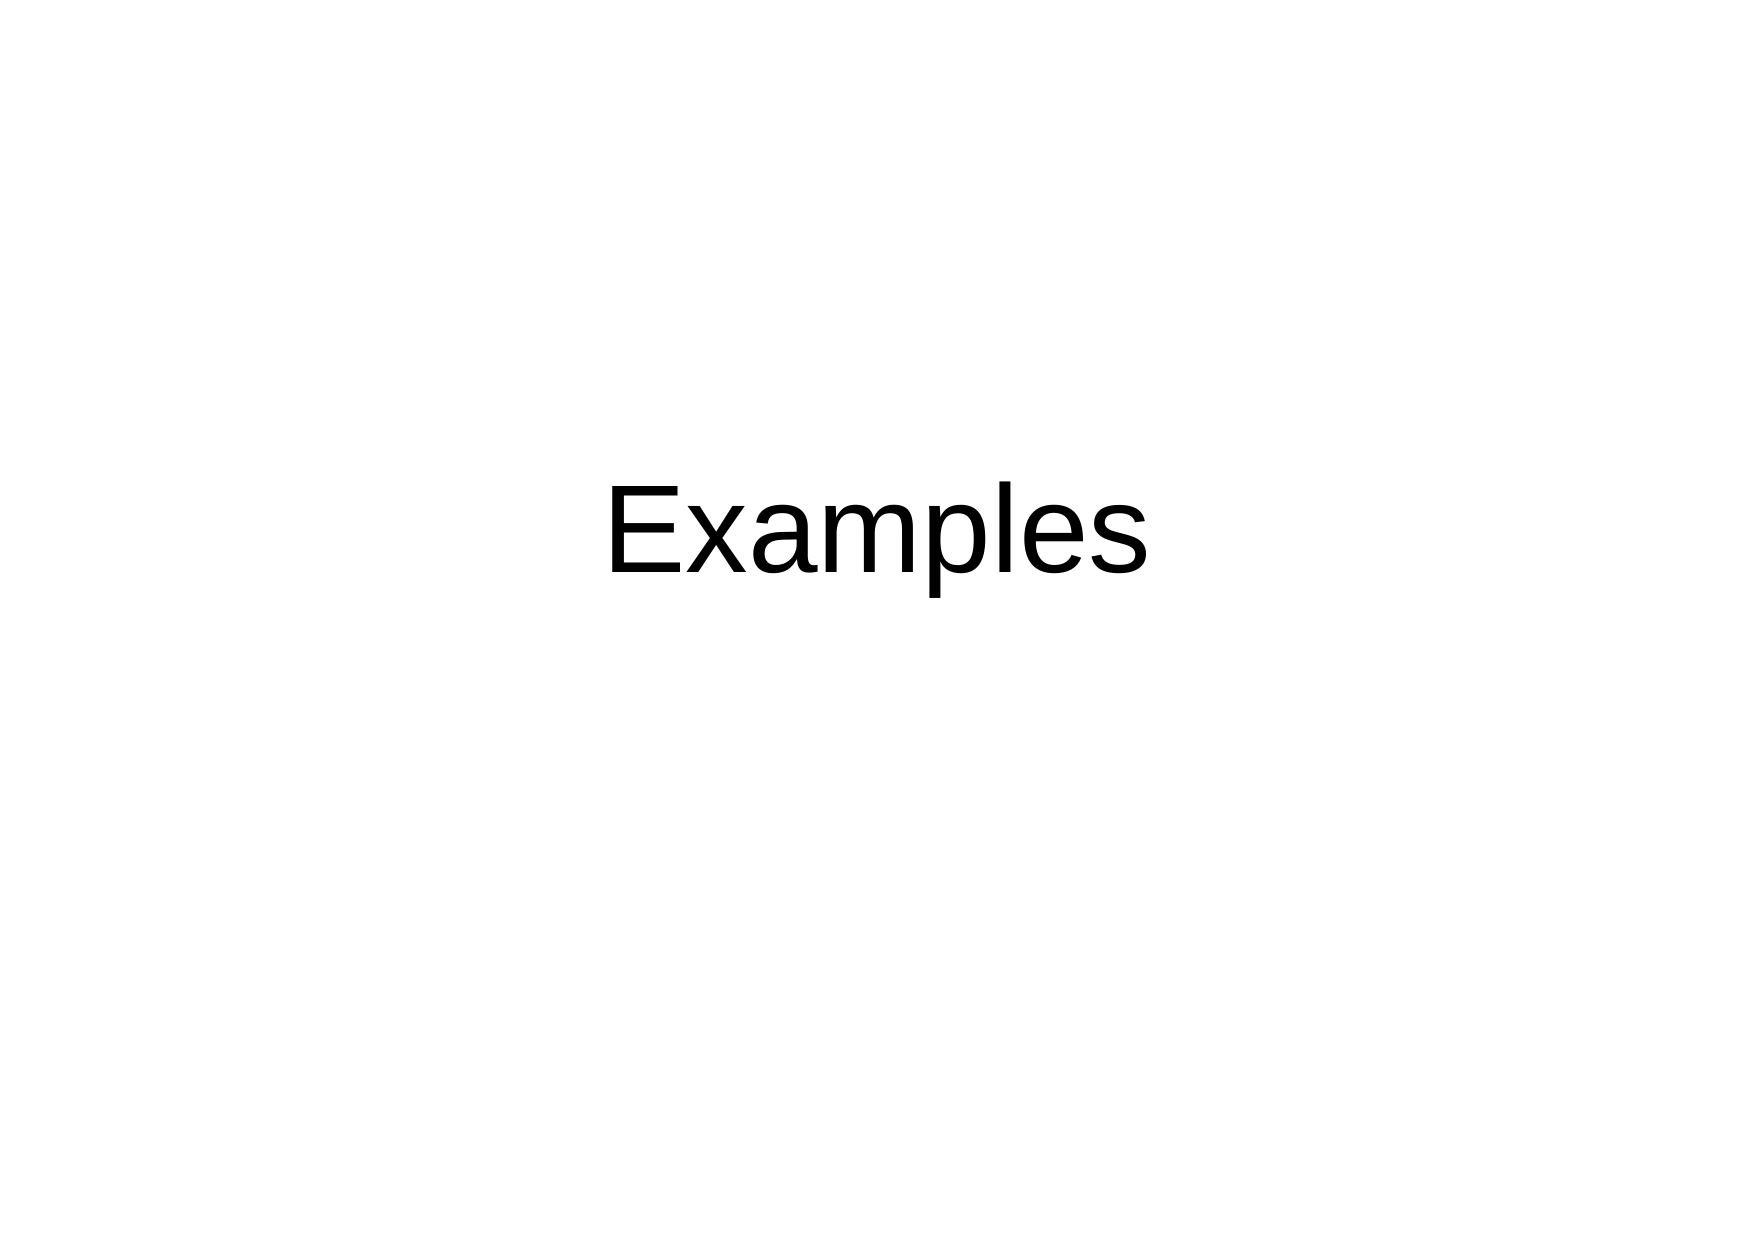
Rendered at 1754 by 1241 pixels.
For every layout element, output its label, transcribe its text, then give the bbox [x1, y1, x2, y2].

subtitle Examples [87, 49, 1667, 1010]
